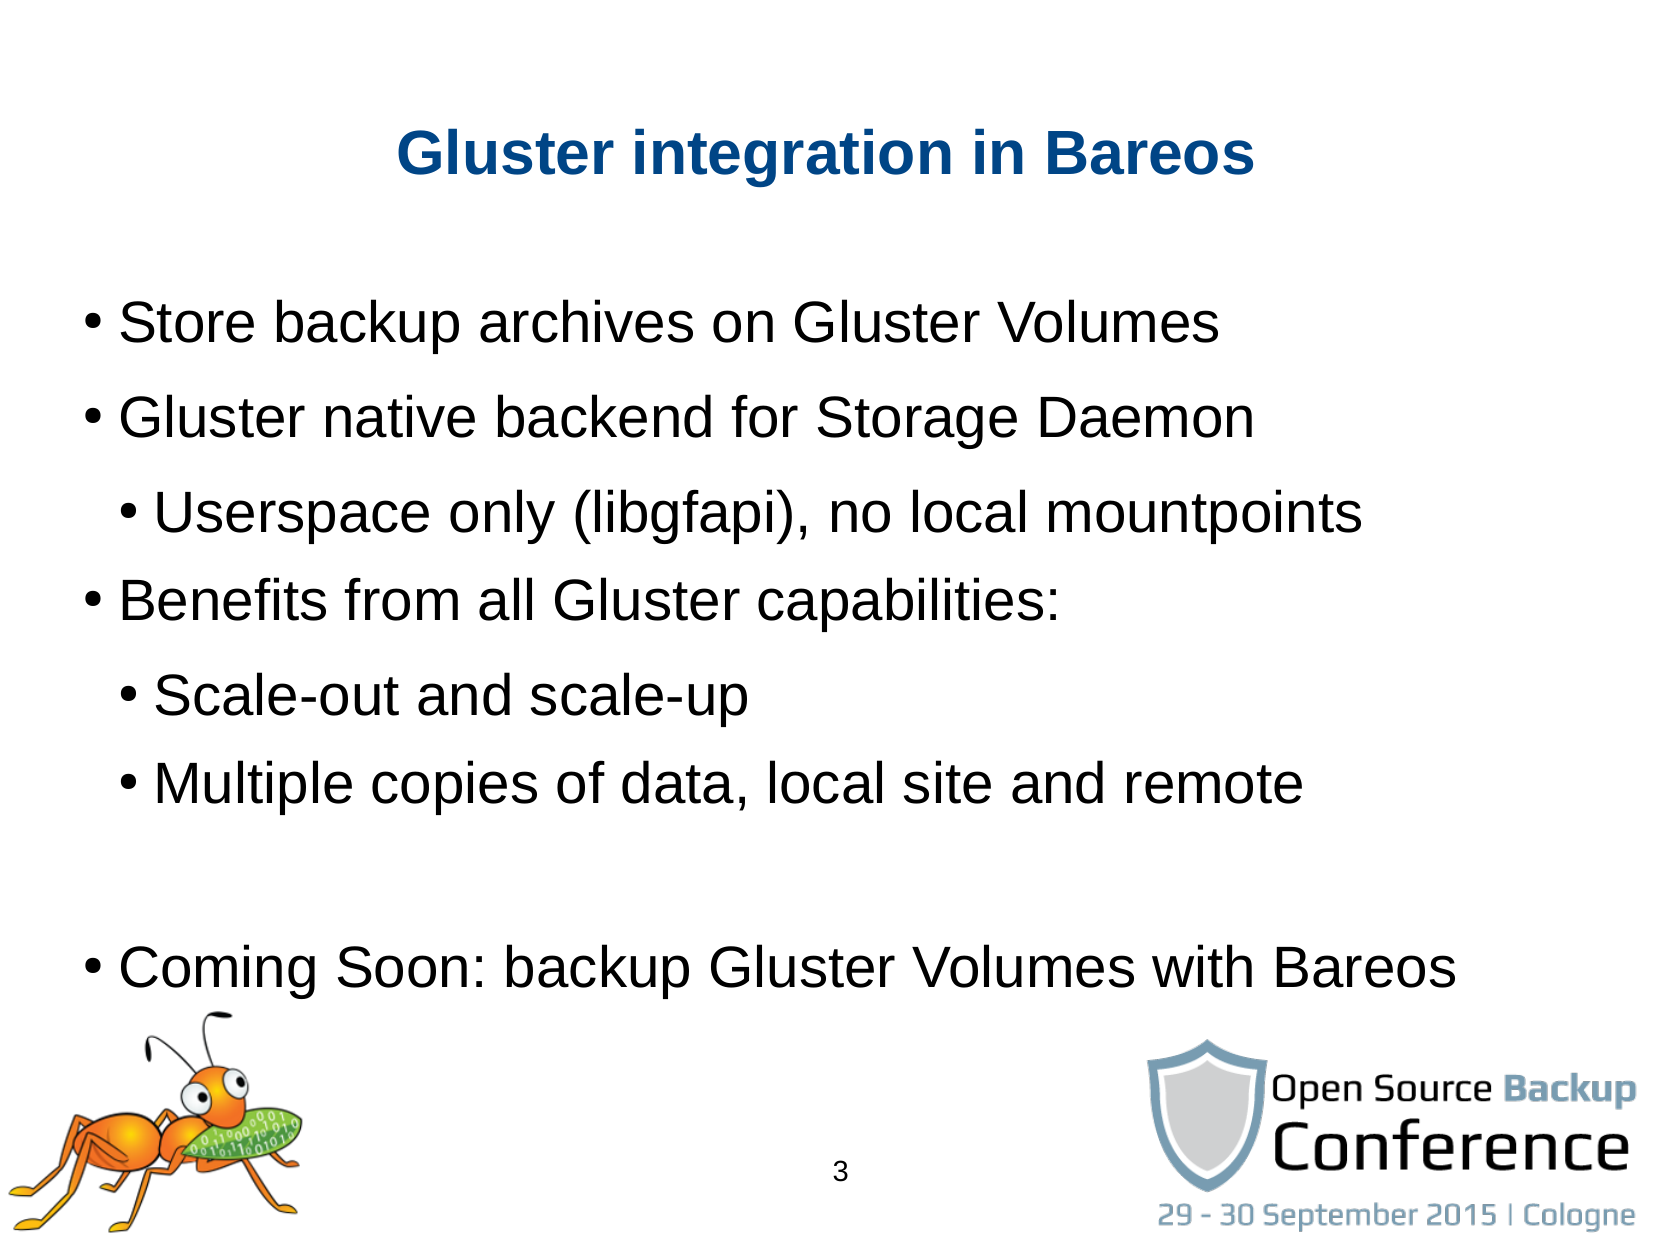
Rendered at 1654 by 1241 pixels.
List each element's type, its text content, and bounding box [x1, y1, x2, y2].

picture [1132, 1033, 1654, 1241]
title Gluster integration in Bareos [82, 49, 1571, 257]
picture [5, 1009, 306, 1235]
list Store backup archives on Gluster Volumes Gluster native backend for Storage Daemon Userspace only (libgfapi), no local mountpoints Benefits from all Gluster capabilities: Scale-out and scale-up Multiple copies of data, local site and remote Coming Soon: backup Gluster Volumes with Bareos [82, 290, 1571, 1010]
